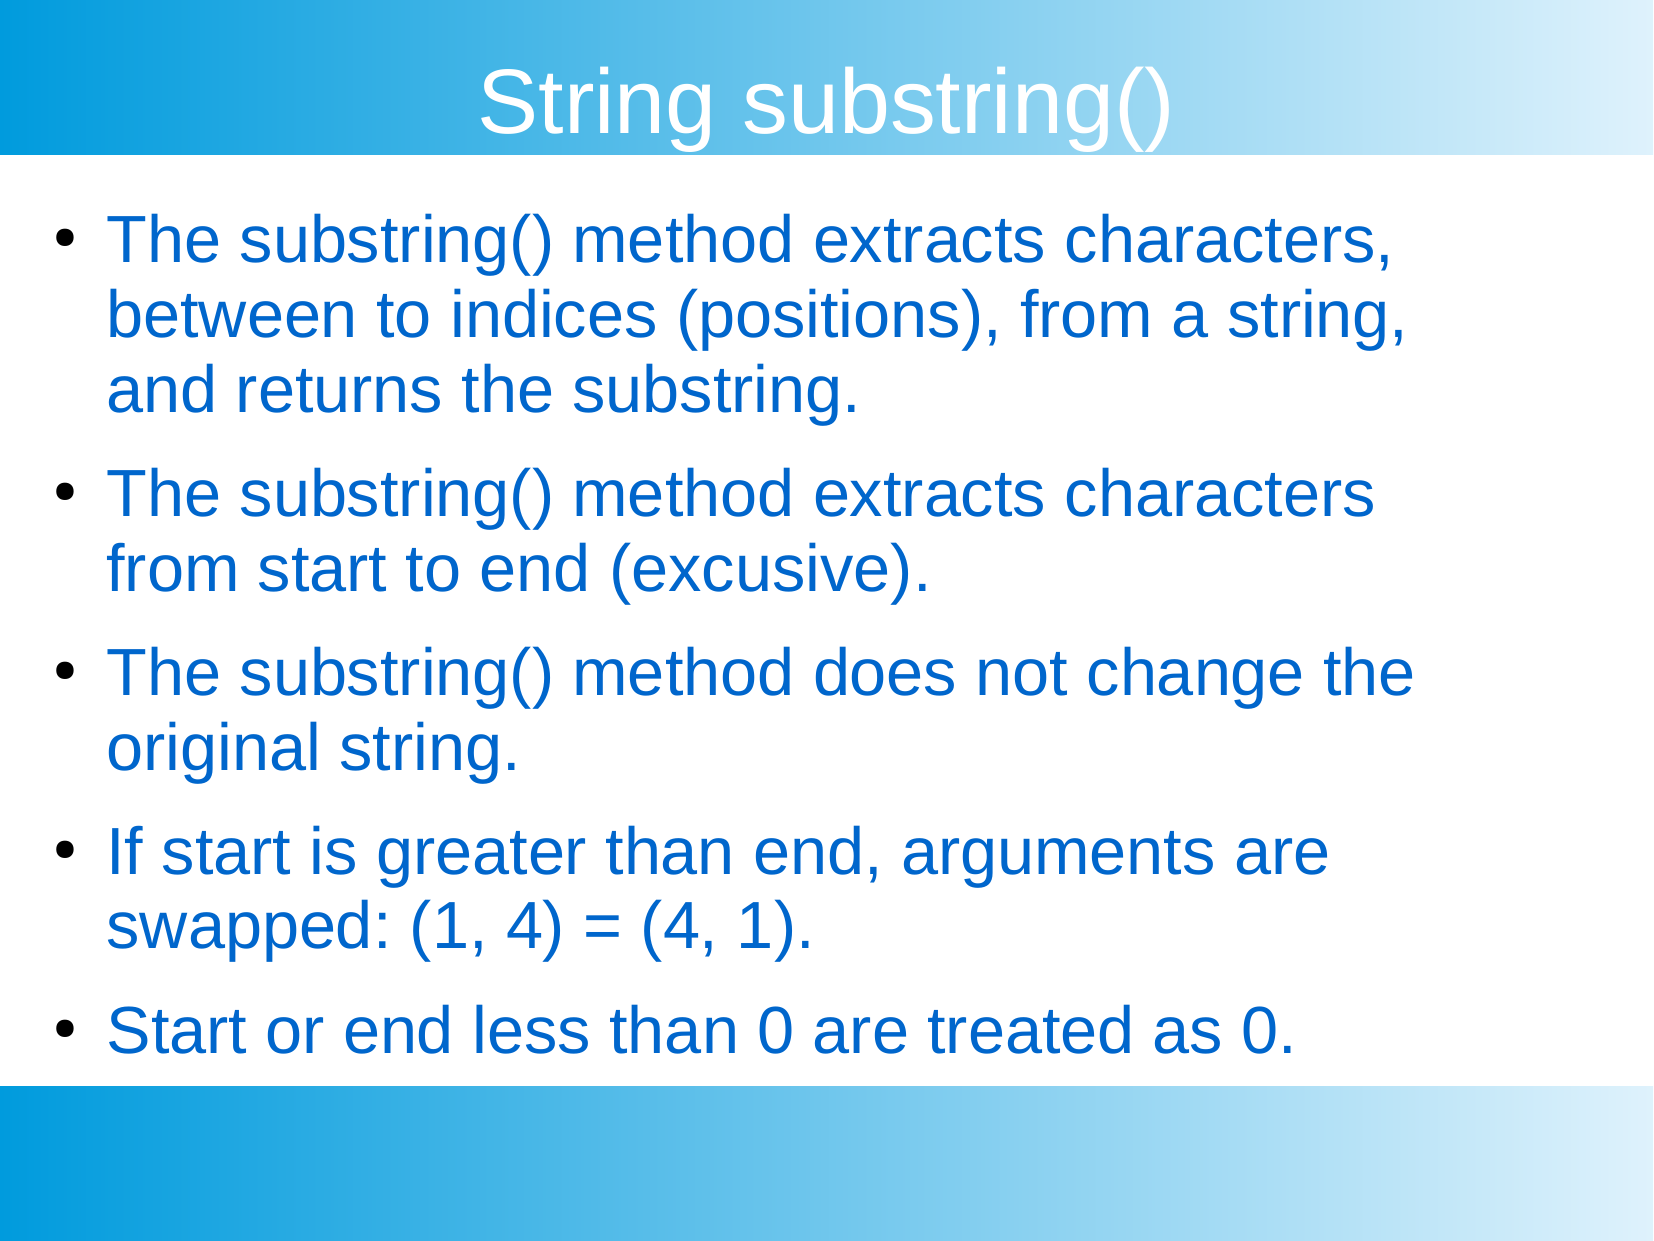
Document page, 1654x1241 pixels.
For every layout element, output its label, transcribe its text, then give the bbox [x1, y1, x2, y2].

title String substring() [82, 49, 1571, 155]
list The substring() method extracts characters, between to indices (positions), from a string, and returns the substring. The substring() method extracts characters from start to end (excusive). The substring() method does not change the original string. If start is greater than end, arguments are swapped: (1, 4) = (4, 1). Start or end less than 0 are treated as 0. [35, 202, 1524, 922]
